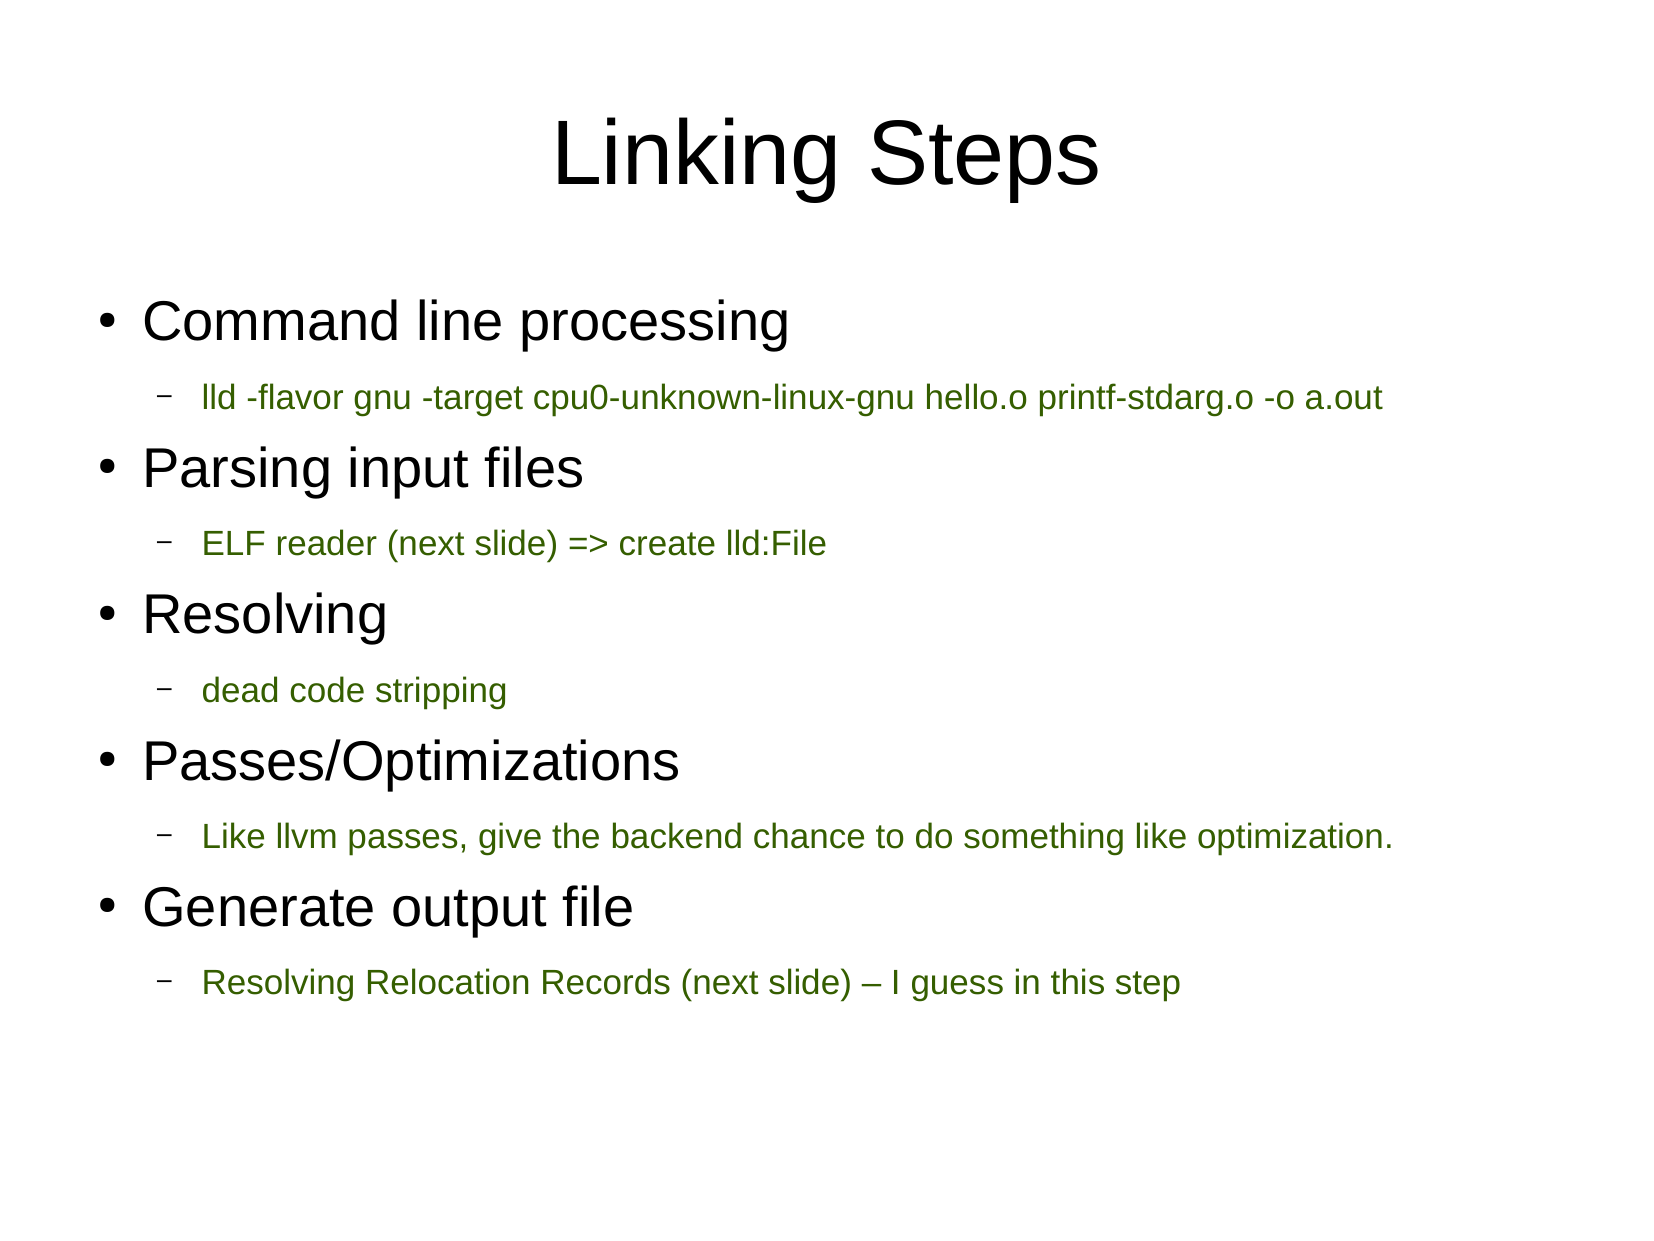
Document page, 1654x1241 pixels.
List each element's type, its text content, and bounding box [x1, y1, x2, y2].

list Command line processing lld -flavor gnu -target cpu0-unknown-linux-gnu hello.o printf-stdarg.o -o a.out Parsing input files ELF reader (next slide) => create lld:File Resolving dead code stripping Passes/Optimizations Like llvm passes, give the backend chance to do something like optimization. Generate output file Resolving Relocation Records (next slide) – I guess in this step [82, 290, 1538, 1010]
title Linking Steps [82, 49, 1571, 257]
